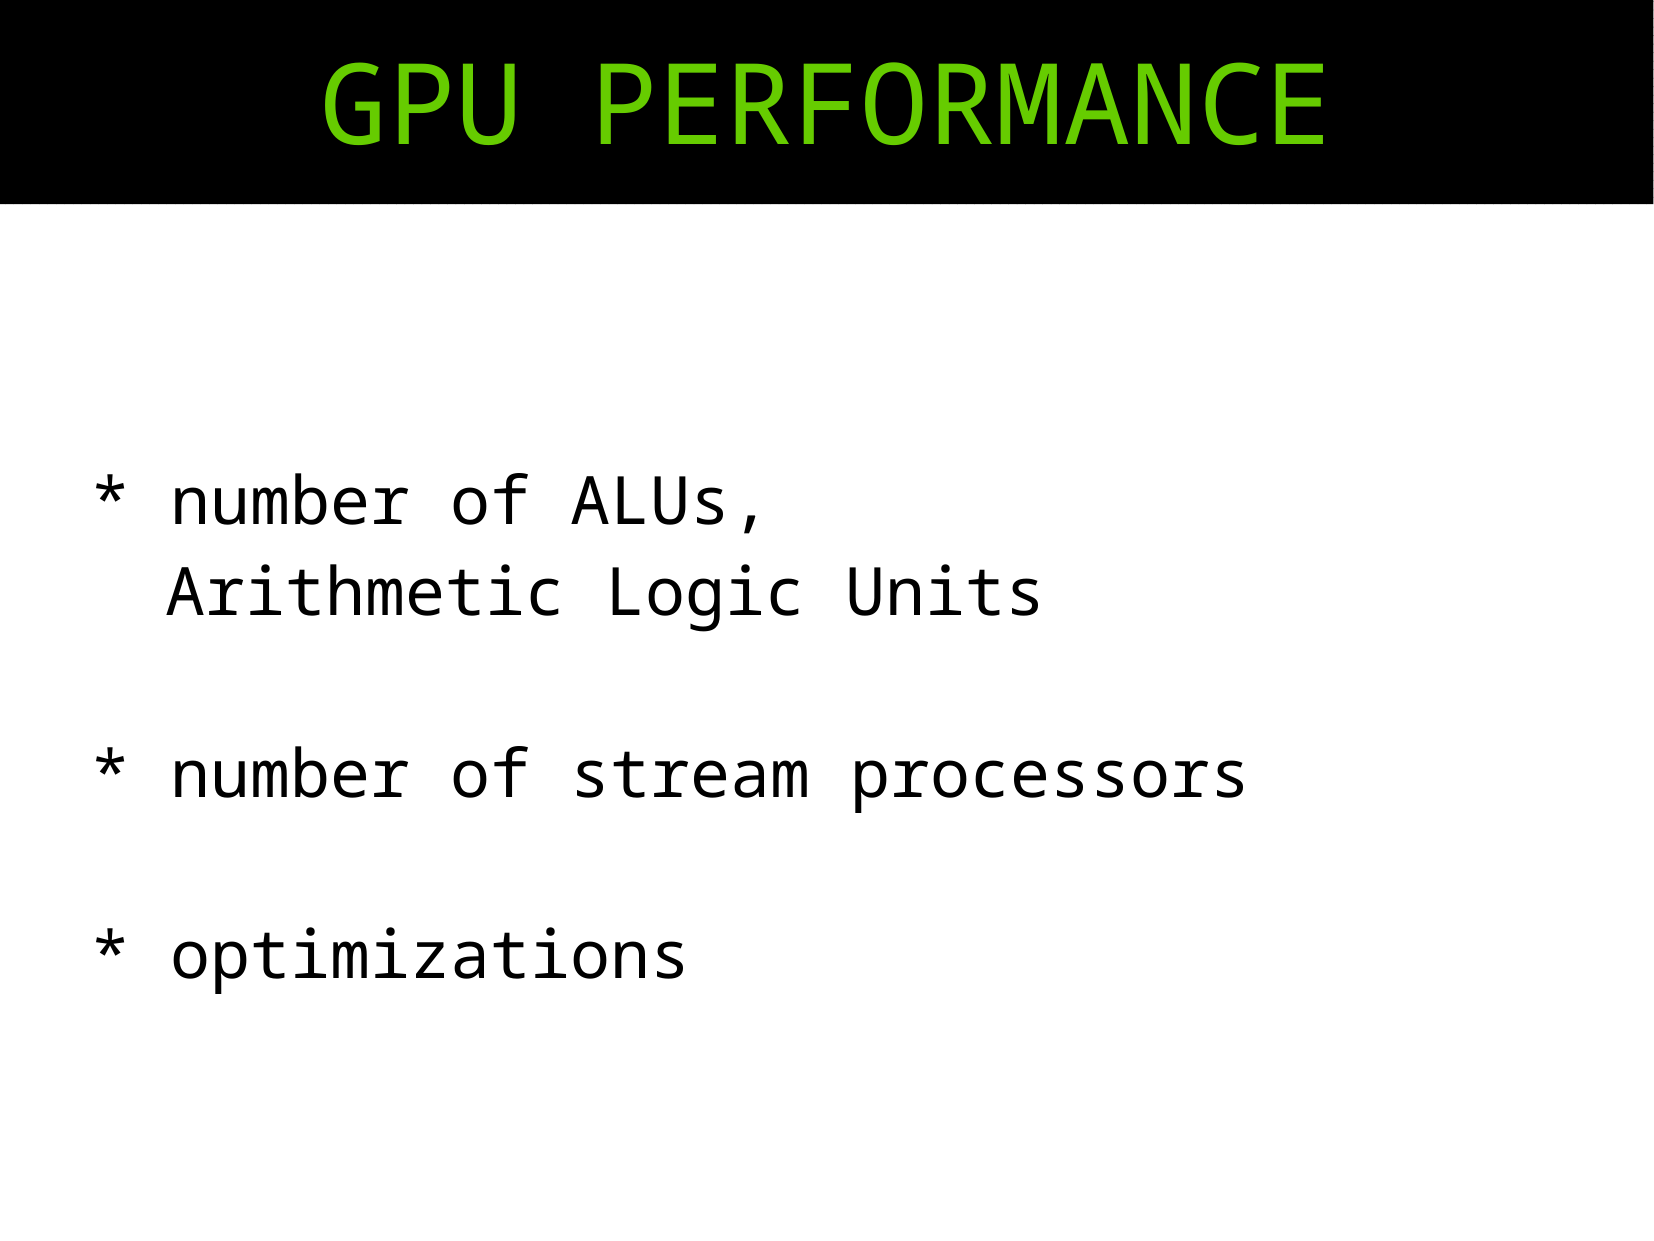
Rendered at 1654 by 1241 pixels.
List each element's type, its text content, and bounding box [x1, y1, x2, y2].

title GPU PERFORMANCE [0, 0, 1654, 205]
subtitle * number of ALUs, Arithmetic Logic Units * number of stream processors * optimizations [90, 305, 1621, 1146]
